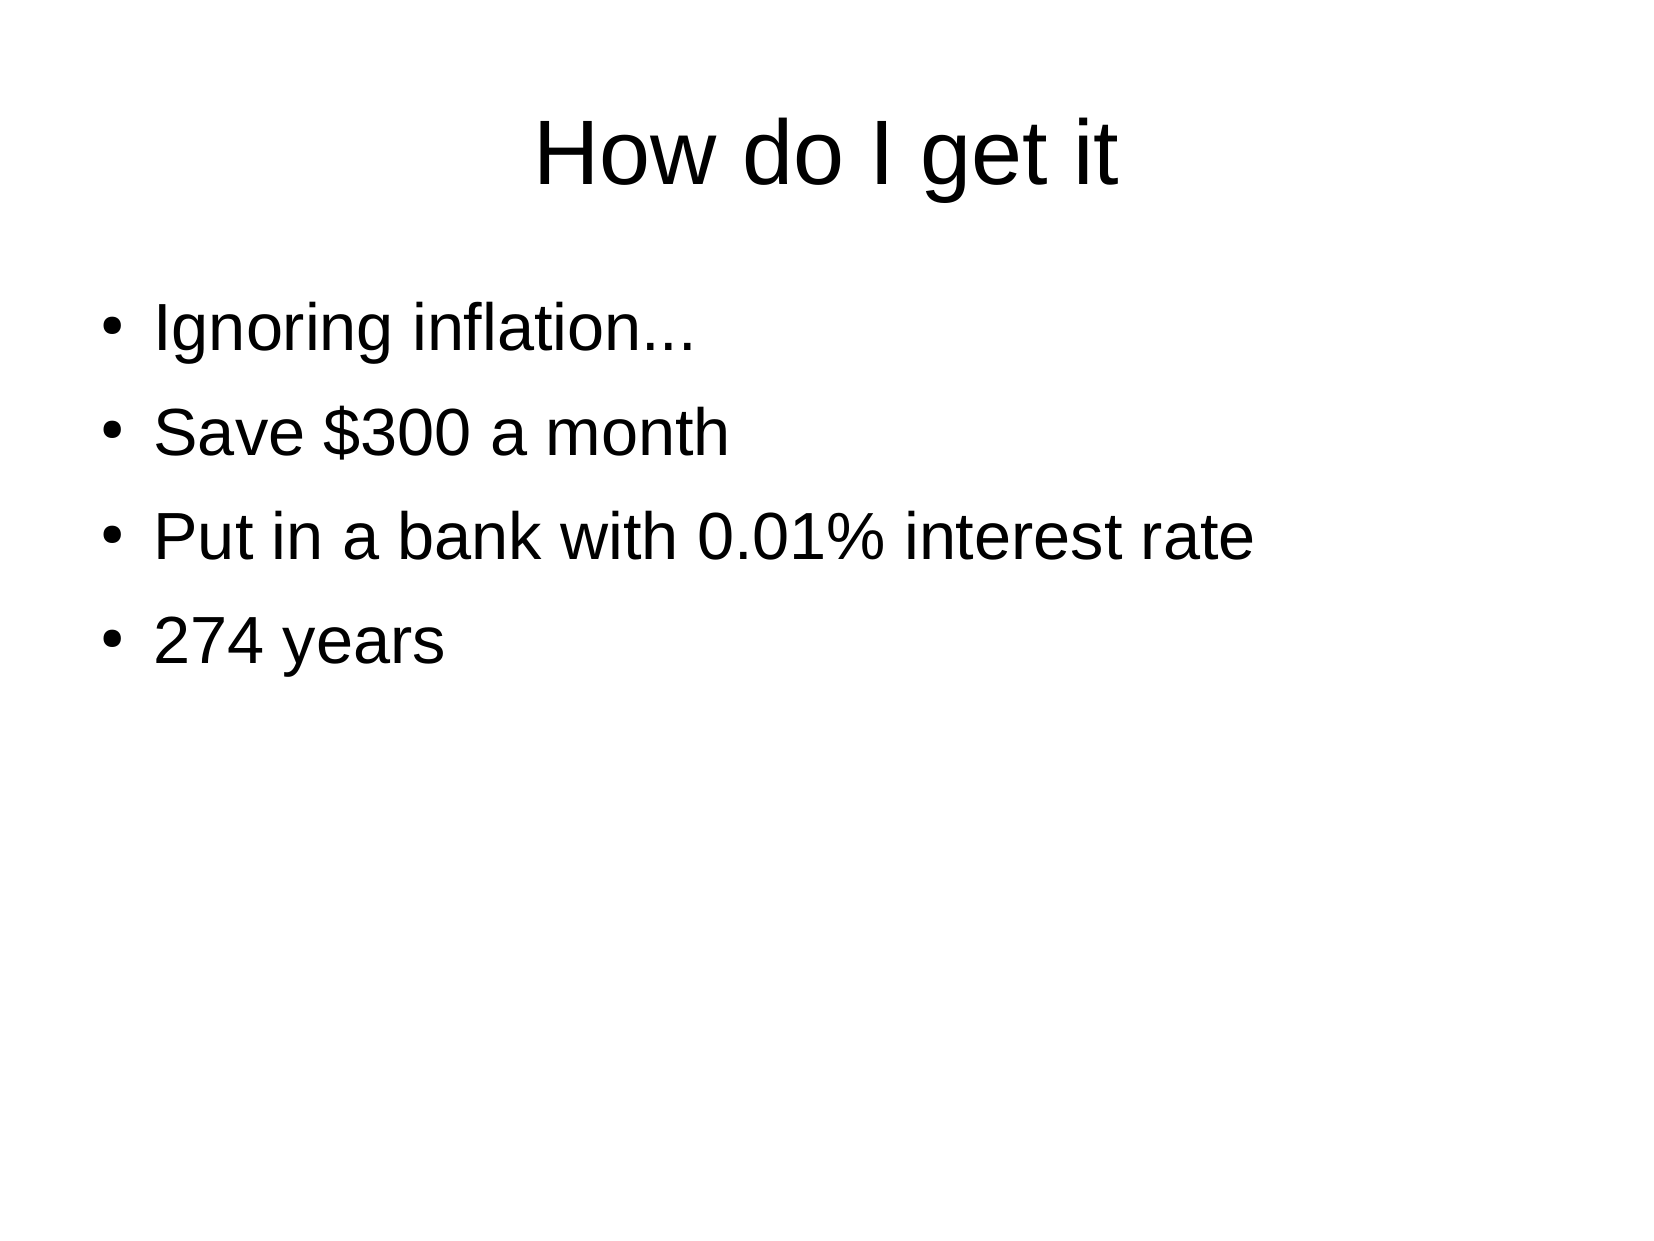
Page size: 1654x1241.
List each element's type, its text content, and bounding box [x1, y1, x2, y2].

list Ignoring inflation... Save $300 a month Put in a bank with 0.01% interest rate 274 years [82, 290, 1571, 1010]
title How do I get it [82, 49, 1571, 257]
